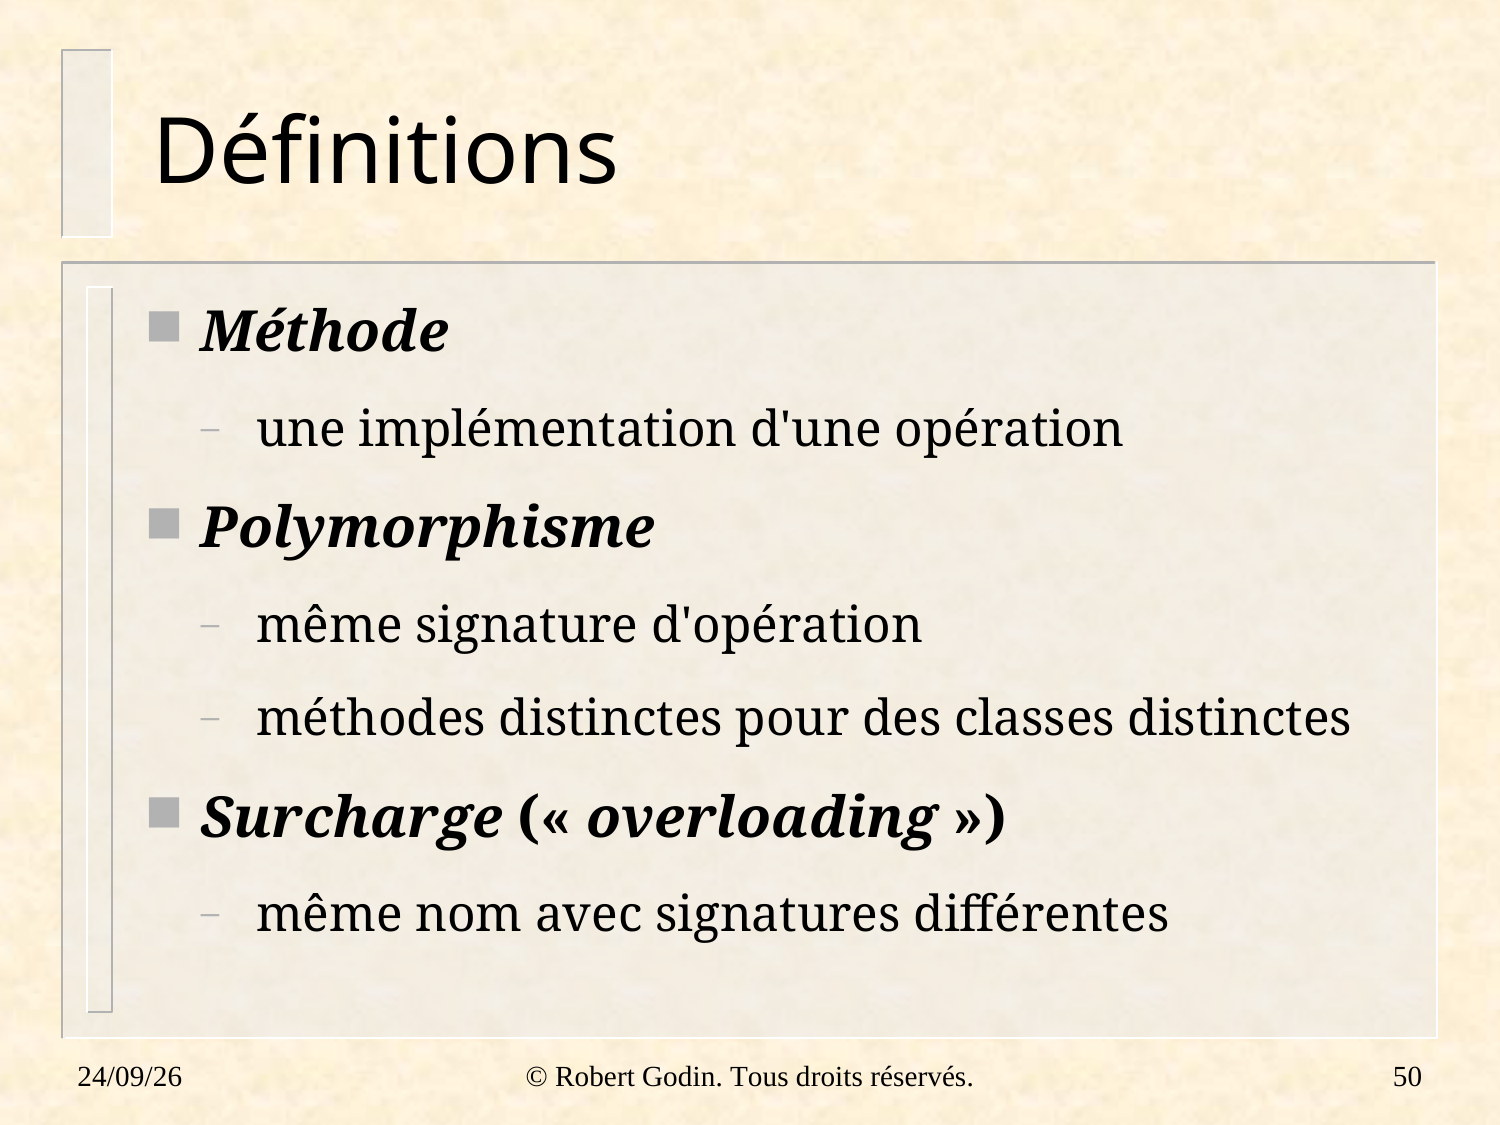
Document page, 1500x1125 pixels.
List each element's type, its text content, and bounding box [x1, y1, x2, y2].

text_box © Robert Godin. Tous droits réservés. [512, 1037, 988, 1113]
title Définitions [137, 56, 1413, 238]
text_box <number> [1125, 1037, 1438, 1113]
picture [0, 0, 1500, 1125]
text_box 31/05/21 [62, 1037, 376, 1113]
list Méthode une implémentation d'une opération Polymorphisme même signature d'opération méthodes distinctes pour des classes distinctes Surcharge (« overloading ») même nom avec signatures différentes [137, 287, 1413, 963]
